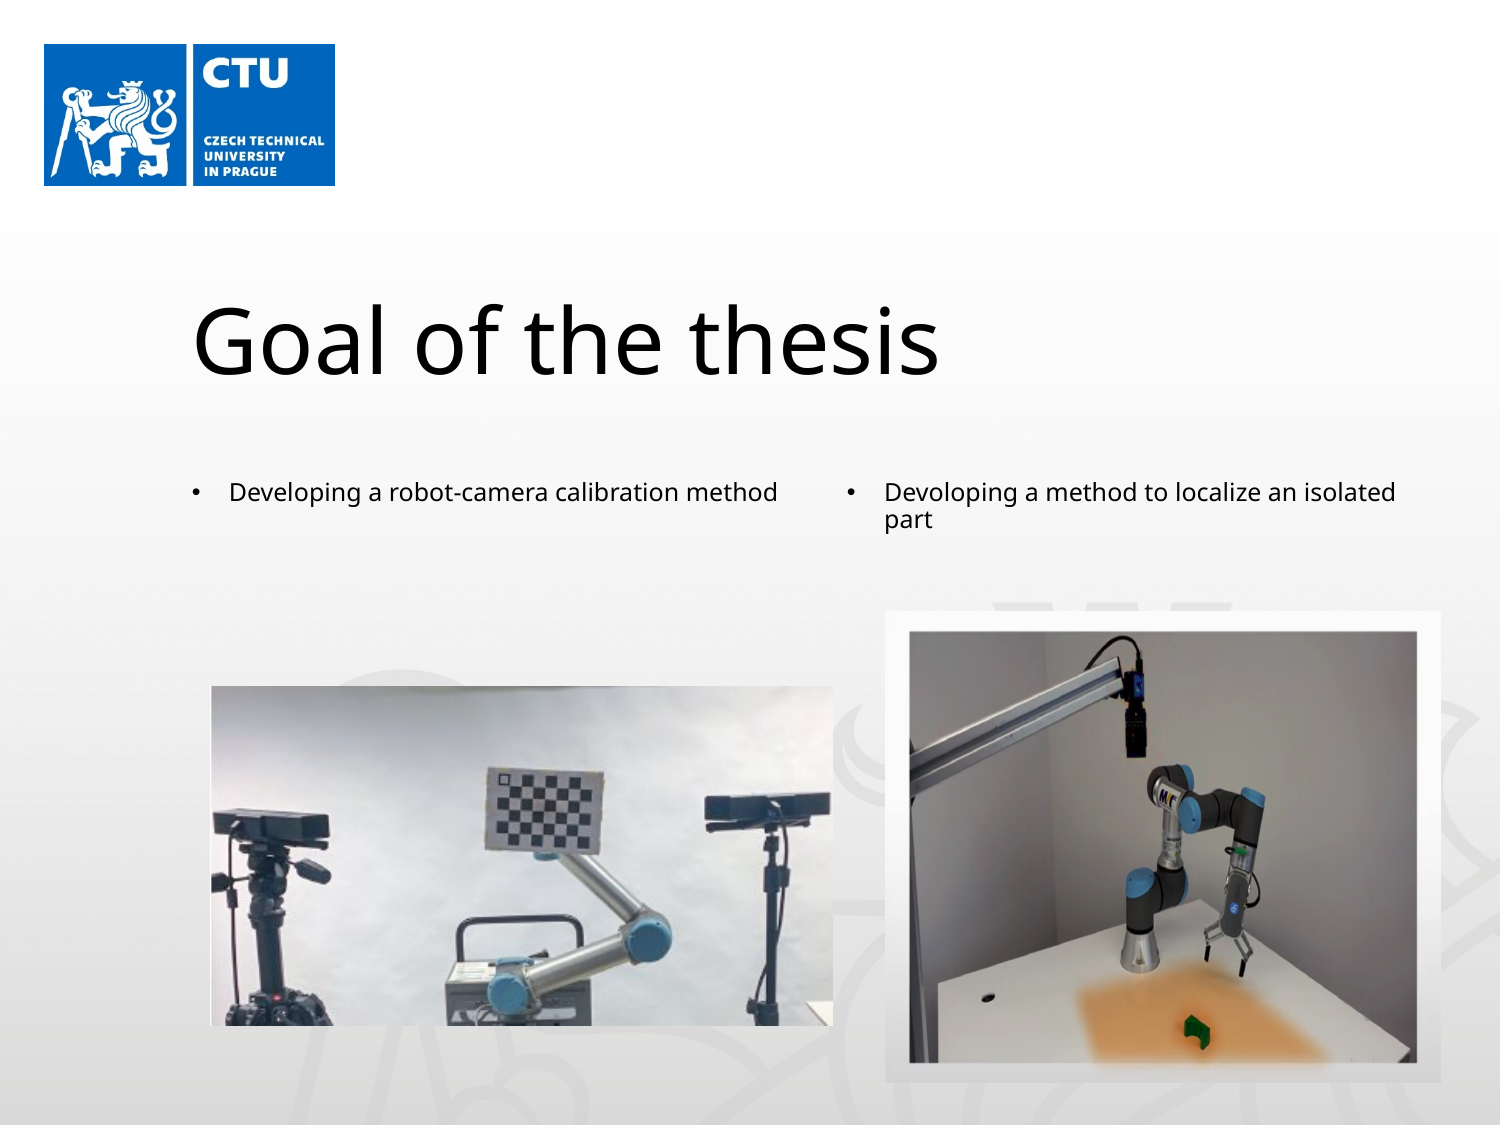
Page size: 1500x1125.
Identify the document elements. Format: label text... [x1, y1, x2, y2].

picture [0, 0, 1500, 1125]
list Developing a robot-camera calibration method [177, 472, 801, 1081]
title Goal of the thesis [177, 236, 1456, 454]
list Devoloping a method to localize an isolated part [832, 472, 1457, 1081]
